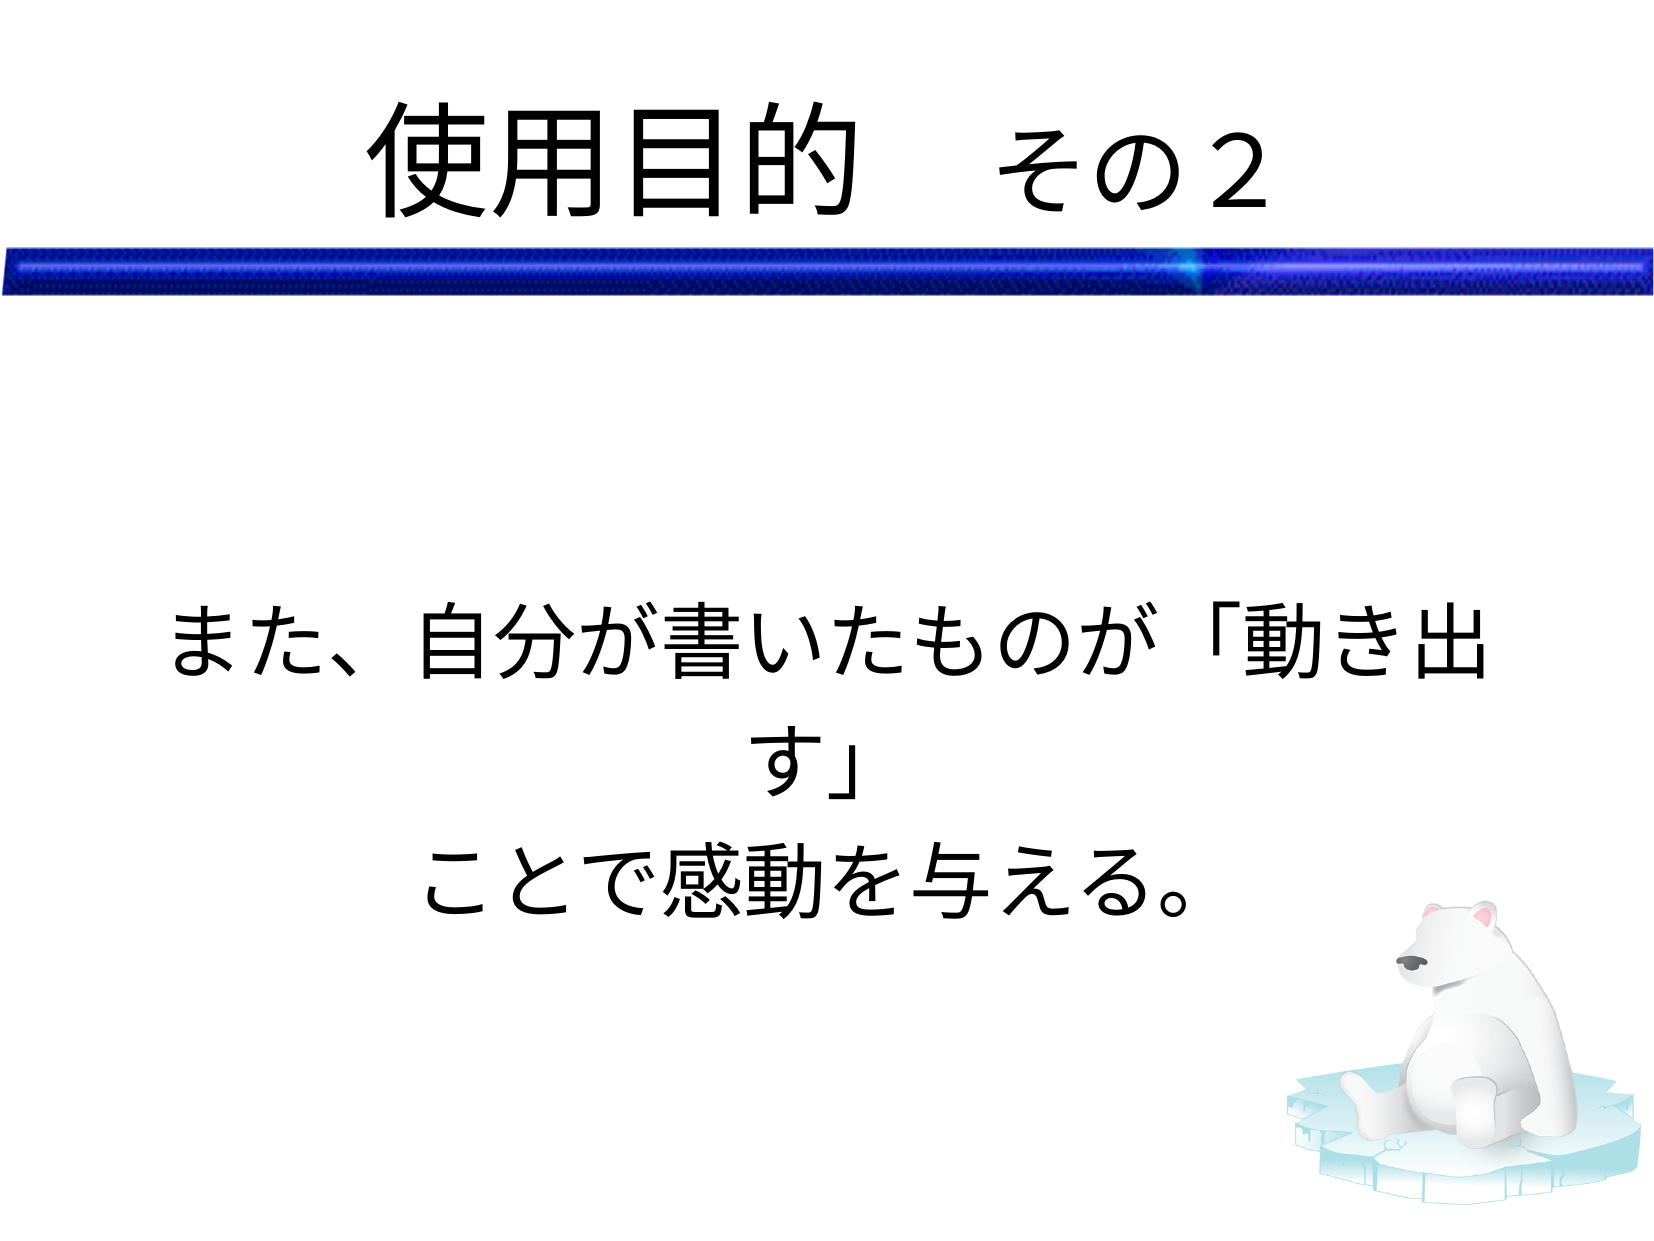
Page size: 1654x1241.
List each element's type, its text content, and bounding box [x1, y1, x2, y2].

subtitle また、自分が書いたものが「動き出す」 ことで感動を与える。 [82, 296, 1571, 1109]
picture [1287, 897, 1641, 1205]
title 使用目的 その２ [82, 49, 1571, 247]
picture [1, 248, 1654, 296]
